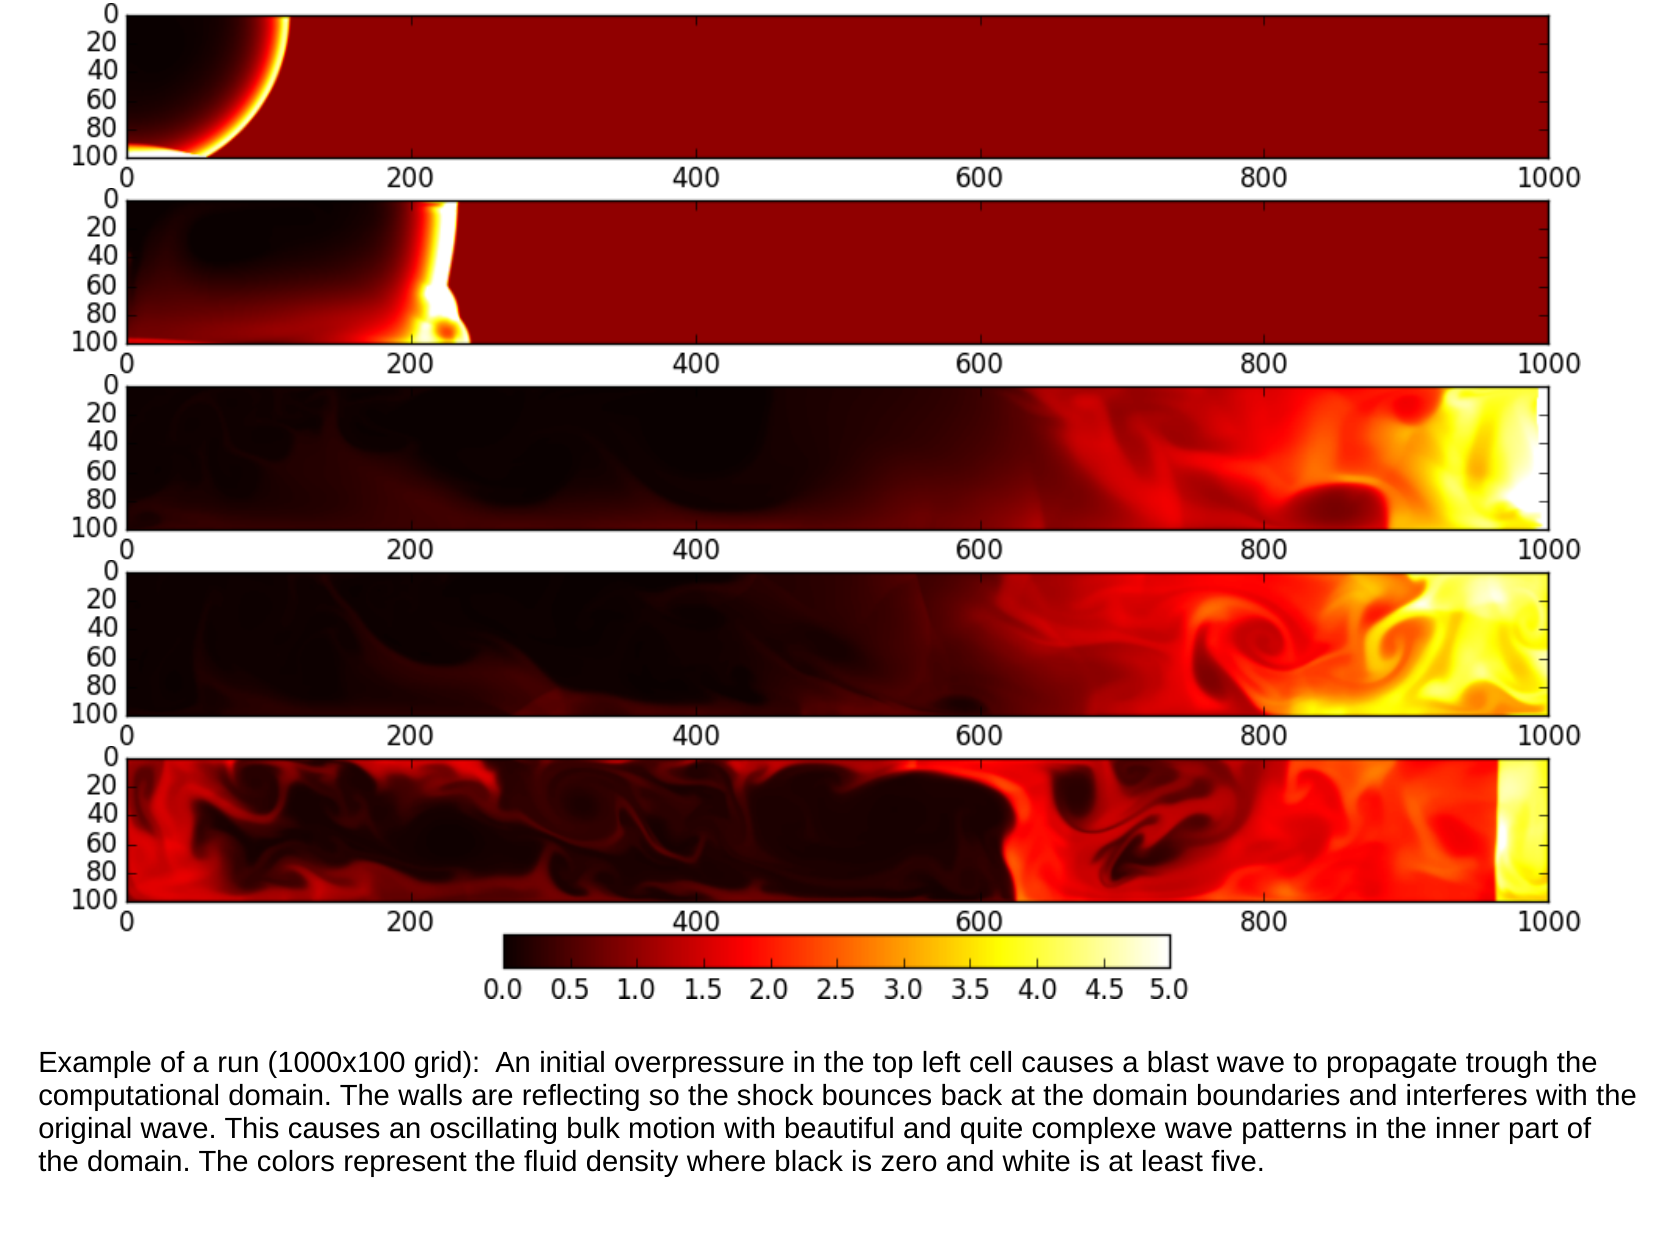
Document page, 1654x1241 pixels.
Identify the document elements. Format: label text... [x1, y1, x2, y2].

picture [72, 3, 1581, 999]
text_box Example of a run (1000x100 grid): An initial overpressure in the top left cell causes a blast wave to propagate trough the computational domain. The walls are reflecting so the shock bounces back at the domain boundaries and interferes with the original wave. This causes an oscillating bulk motion with beautiful and quite complexe wave patterns in the inner part of the domain. The colors represent the fluid density where black is zero and white is at least five. [23, 1039, 1654, 1185]
